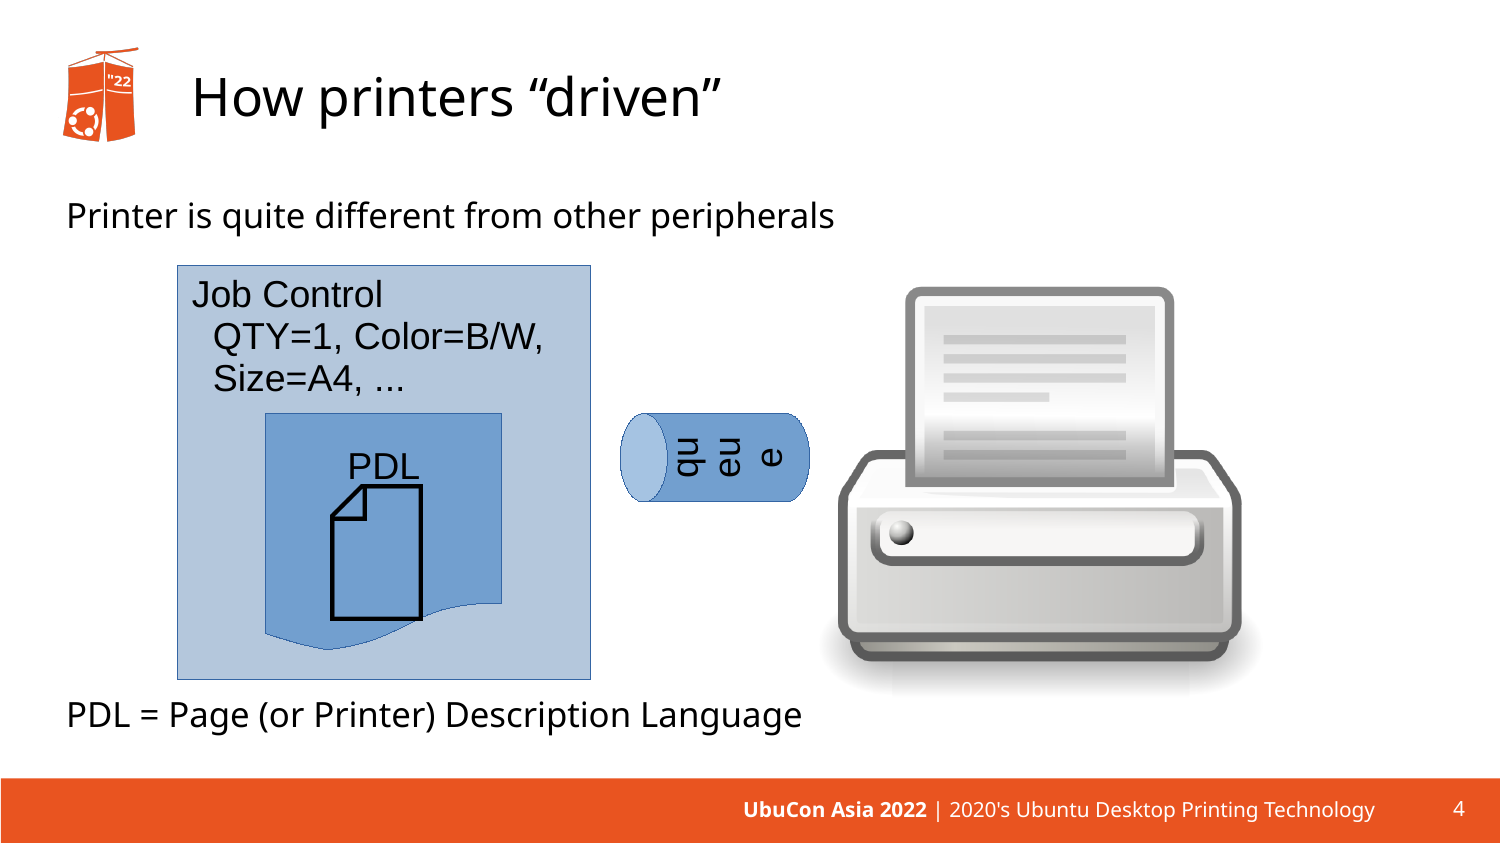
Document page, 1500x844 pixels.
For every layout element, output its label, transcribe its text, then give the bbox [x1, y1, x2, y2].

picture [51, 47, 146, 142]
title How printers “driven” [176, 48, 1449, 142]
text_box [0, 778, 1500, 843]
picture [330, 484, 423, 621]
list Printer is quite different from other peripherals PDL = Page (or Printer) Description Language [51, 172, 1390, 750]
text_box queue [648, 413, 809, 502]
text_box Job Control QTY=1, Color=B/W, Size=A4, ... [177, 265, 591, 680]
text_box UbuCon Asia 2022 | 2020's Ubuntu Desktop Printing Technology [345, 781, 1390, 837]
slide_number <number> [1389, 777, 1480, 842]
picture [809, 248, 1270, 709]
text_box PDL [265, 413, 502, 650]
